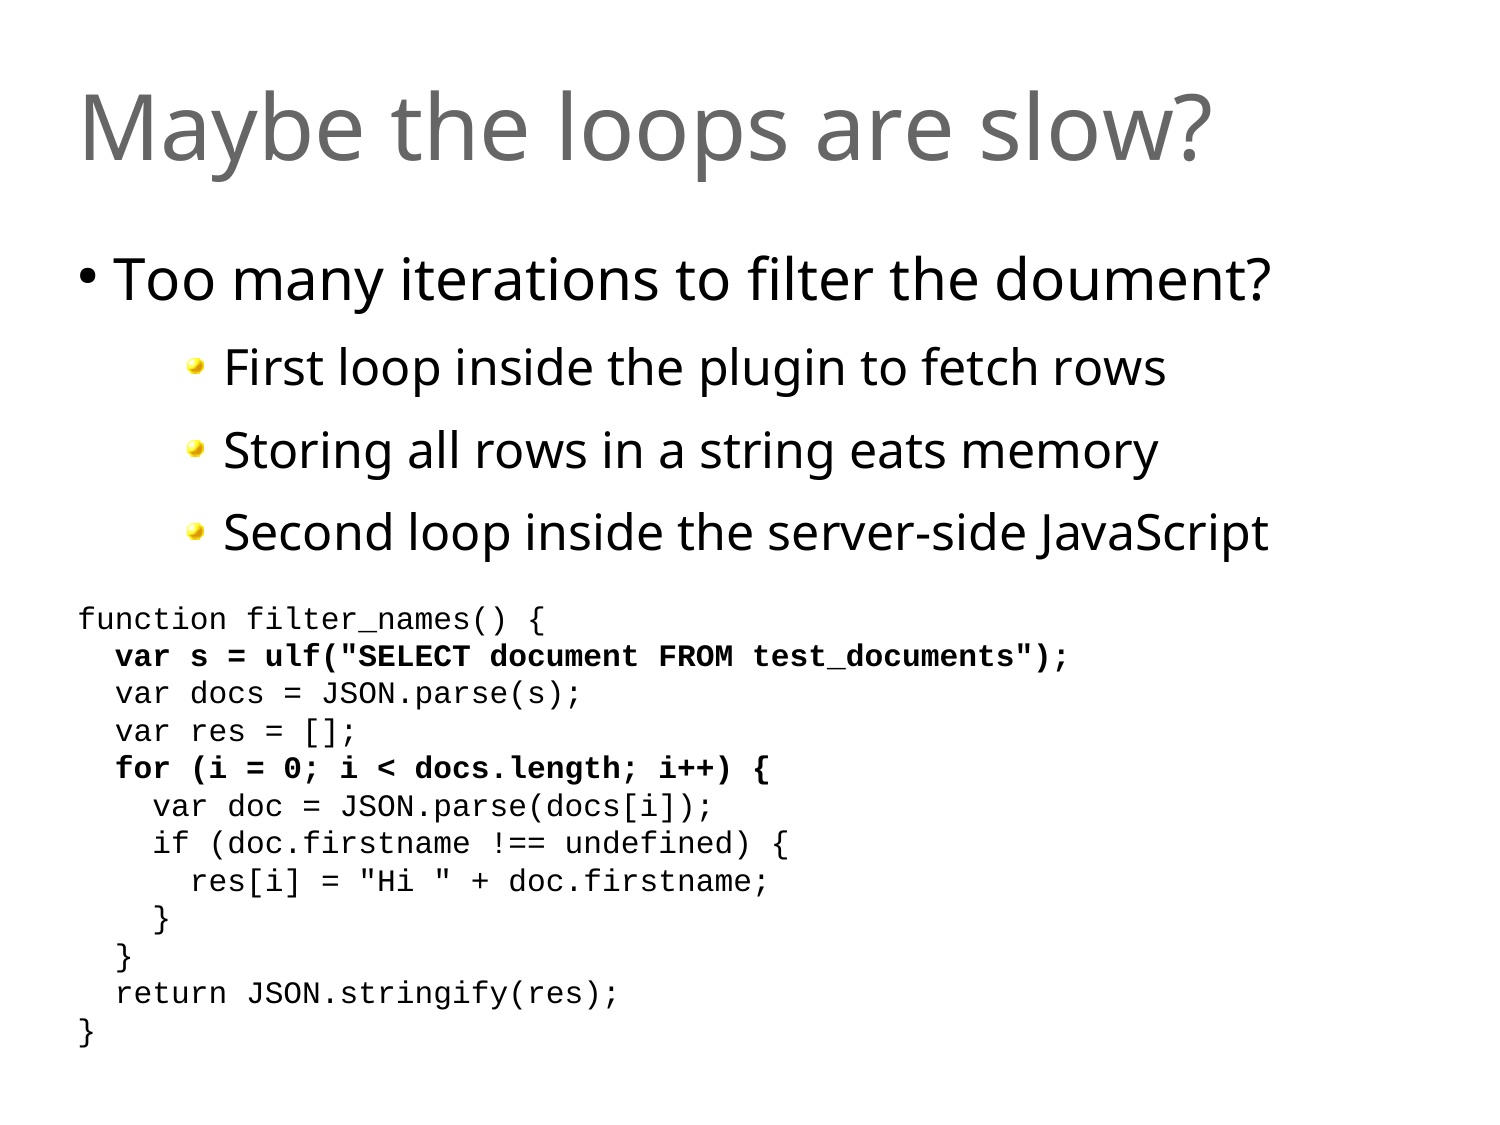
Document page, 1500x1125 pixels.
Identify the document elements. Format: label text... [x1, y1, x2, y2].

title Maybe the loops are slow? [62, 0, 1438, 251]
list Too many iterations to filter the doument? First loop inside the plugin to fetch rows Storing all rows in a string eats memory Second loop inside the server-side JavaScript [62, 251, 1438, 590]
text_box function filter_names() { var s = ulf("SELECT document FROM test_documents"); var docs = JSON.parse(s); var res = []; for (i = 0; i < docs.length; i++) { var doc = JSON.parse(docs[i]); if (doc.firstname !== undefined) { res[i] = "Hi " + doc.firstname; } } return JSON.stringify(res); } [62, 590, 1491, 1093]
